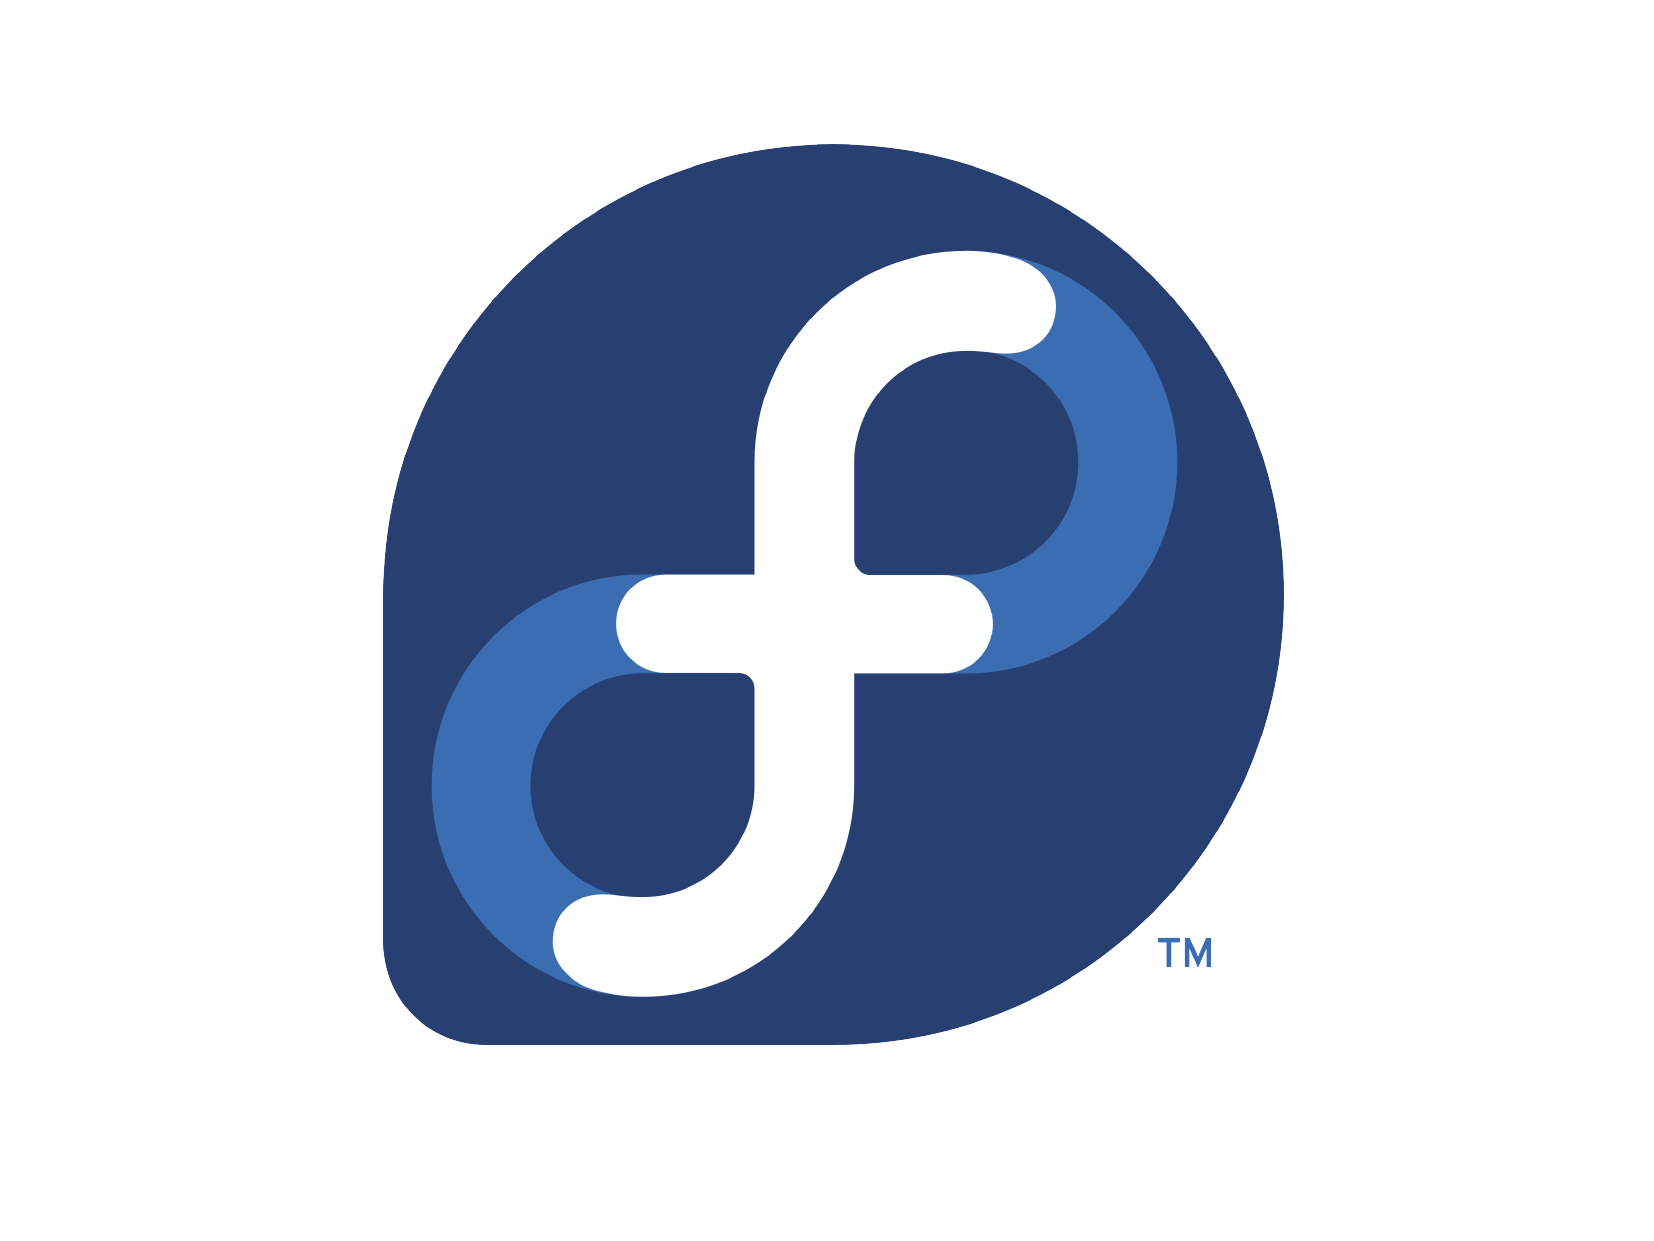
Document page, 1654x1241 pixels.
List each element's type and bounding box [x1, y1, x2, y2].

picture [383, 144, 1284, 1045]
